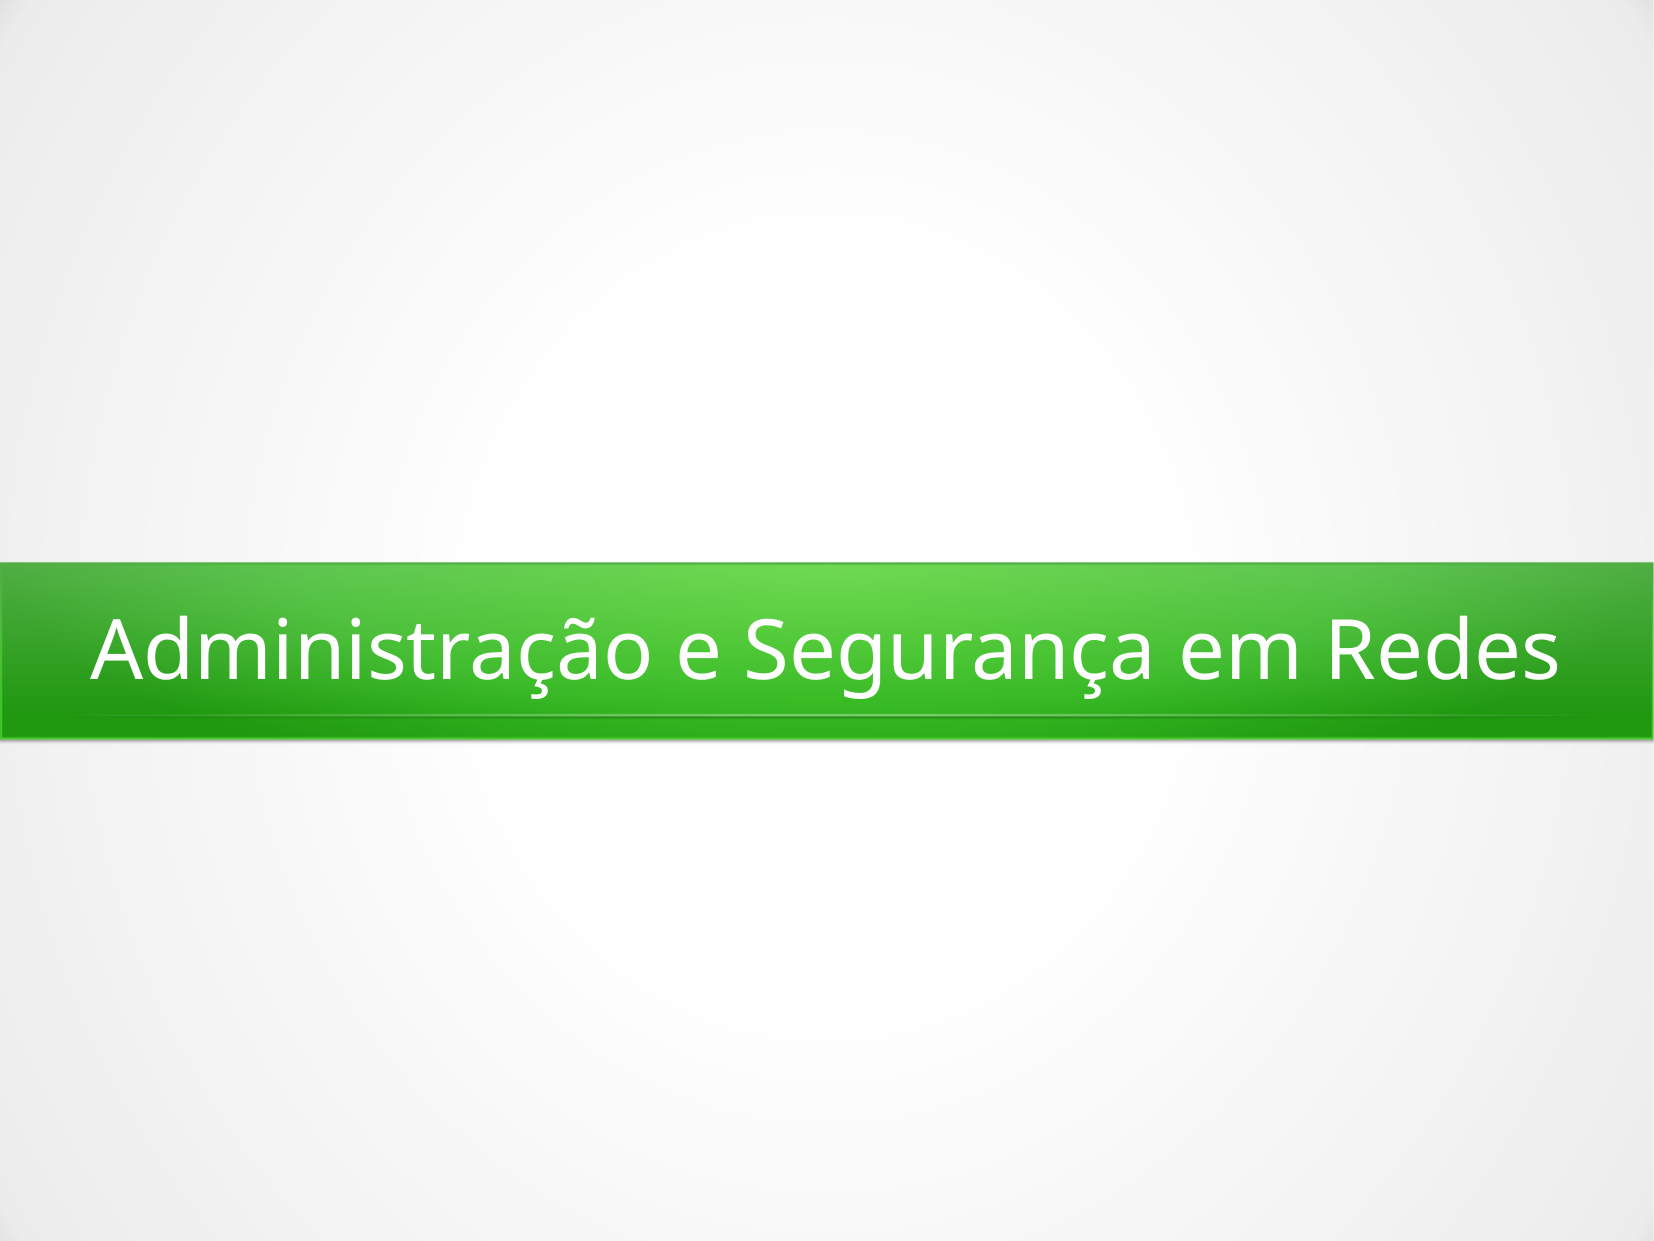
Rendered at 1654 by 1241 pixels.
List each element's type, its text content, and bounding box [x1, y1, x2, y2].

picture [0, 0, 1654, 1241]
title Administração e Segurança em Redes [82, 578, 1571, 715]
